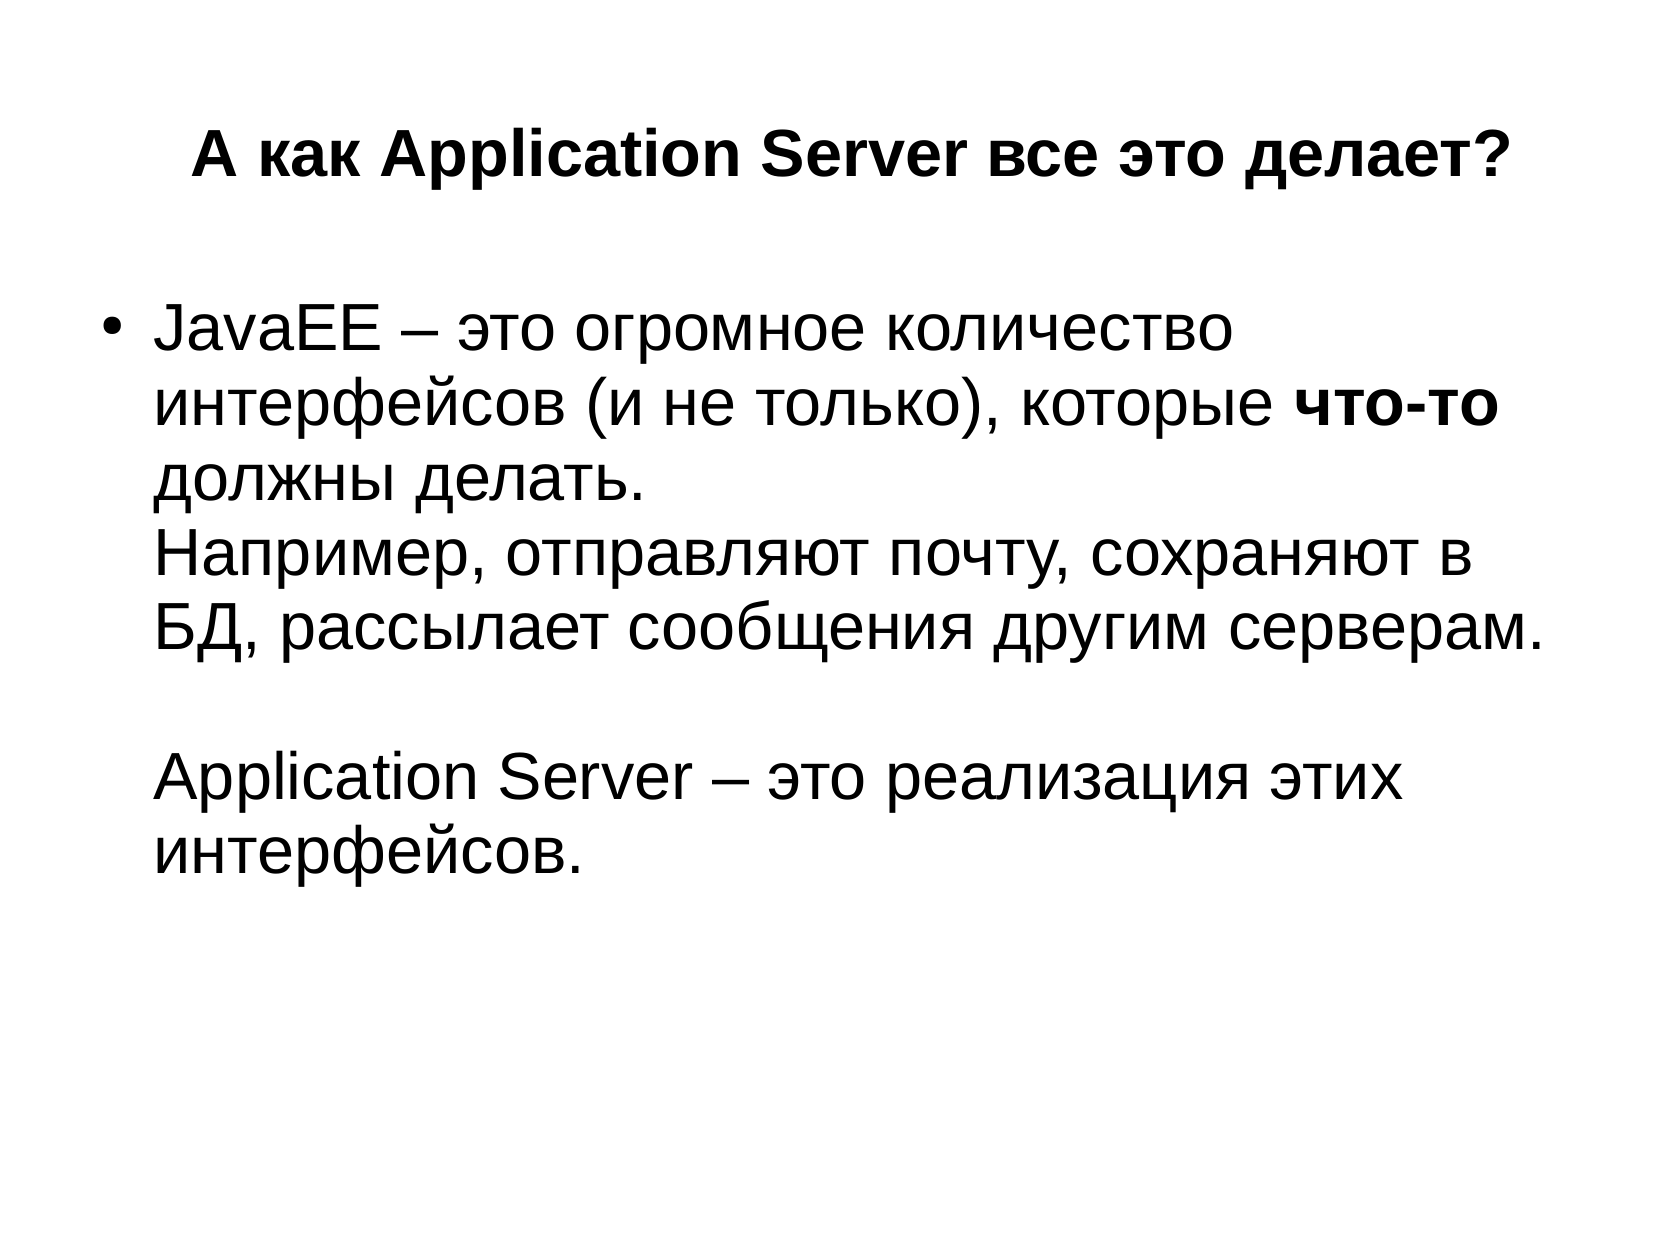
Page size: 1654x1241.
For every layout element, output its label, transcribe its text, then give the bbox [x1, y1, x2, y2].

title А как Application Server все это делает? [82, 49, 1571, 257]
list JavaEE – это огромное количество интерфейсов (и не только), которые что-то должны делать. Например, отправляют почту, сохраняют в БД, рассылает сообщения другим серверам. Application Server – это реализация этих интерфейсов. [82, 290, 1571, 1038]
